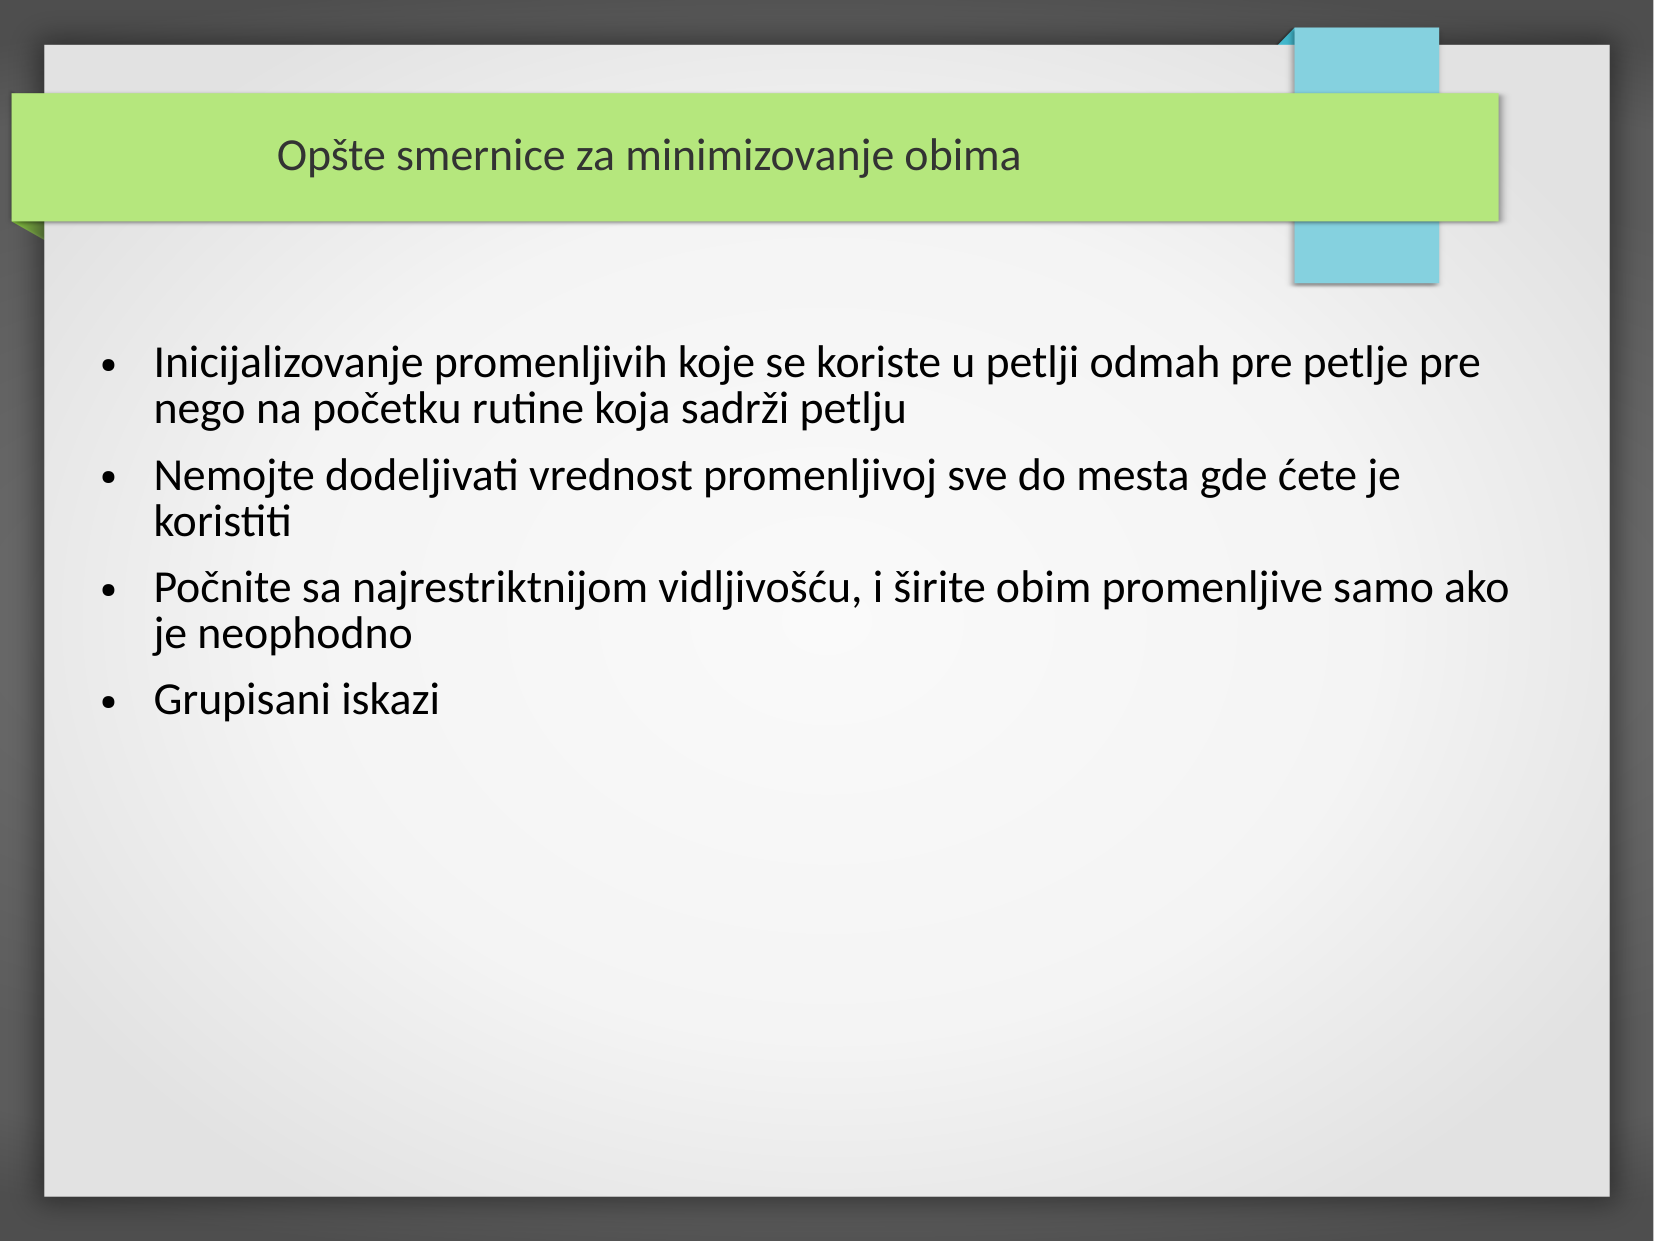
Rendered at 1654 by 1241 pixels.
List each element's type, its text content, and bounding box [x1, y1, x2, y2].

picture [0, 0, 1654, 1241]
list Inicijalizovanje promenljivih koje se koriste u petlji odmah pre petlje pre nego na početku rutine koja sadrži petlju Nemojte dodeljivati vrednost promenljivoj sve do mesta gde ćete je koristiti Počnite sa najrestriktnijom vidljivošću, i širite obim promenljive samo ako je neophodno Grupisani iskazi [82, 343, 1538, 1063]
title Opšte smernice za minimizovanje obima [70, 106, 1229, 213]
